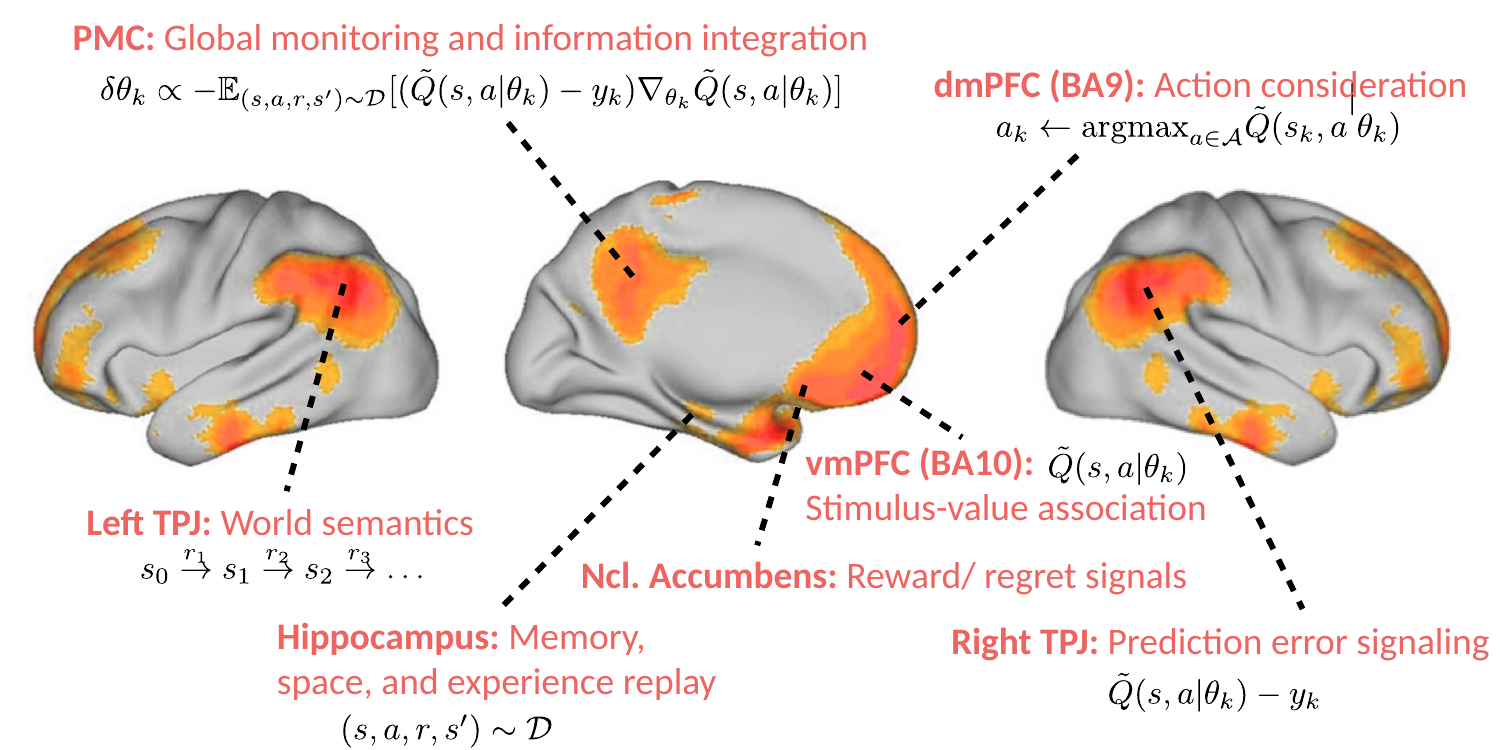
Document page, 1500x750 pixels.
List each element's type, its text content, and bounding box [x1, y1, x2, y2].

text_box [339, 714, 553, 748]
text_box [995, 113, 1402, 147]
text_box [139, 549, 425, 584]
text_box [1047, 446, 1189, 486]
text_box Hippocampus: Memory, space, and experience replay [269, 604, 725, 710]
text_box PMC: Global monitoring and information integration [65, 5, 877, 66]
text_box vmPFC (BA10): Stimulus-value association [797, 430, 1215, 536]
text_box dmPFC (BA9): Action consideration [926, 52, 1476, 113]
text_box Left TPJ: World semantics [79, 491, 482, 551]
text_box [1107, 672, 1320, 712]
text_box Ncl. Accumbens: Reward/ regret signals [573, 543, 1195, 604]
picture [15, 153, 1471, 492]
text_box [99, 66, 844, 113]
text_box Right TPJ: Prediction error signaling [943, 610, 1498, 670]
